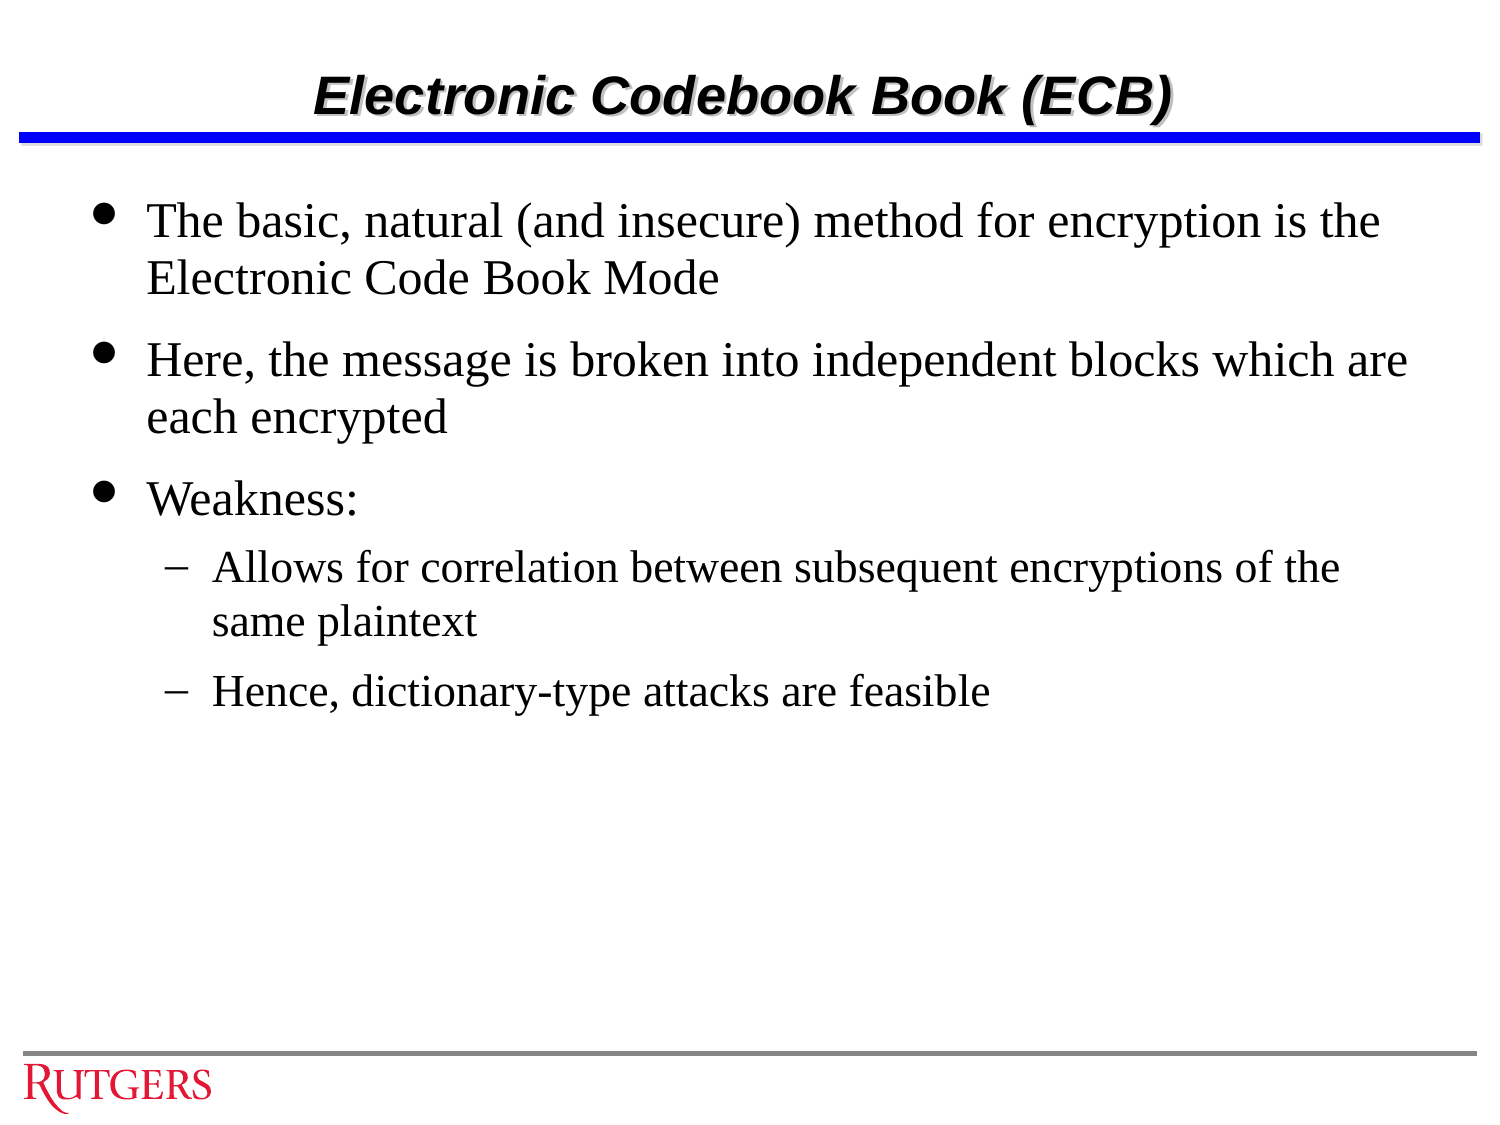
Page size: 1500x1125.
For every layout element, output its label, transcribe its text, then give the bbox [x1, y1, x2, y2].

title Electronic Codebook Book (ECB) [62, 37, 1426, 133]
list The basic, natural (and insecure) method for encryption is the Electronic Code Book Mode Here, the message is broken into independent blocks which are each encrypted Weakness: Allows for correlation between subsequent encryptions of the same plaintext Hence, dictionary-type attacks are feasible [75, 184, 1426, 1059]
